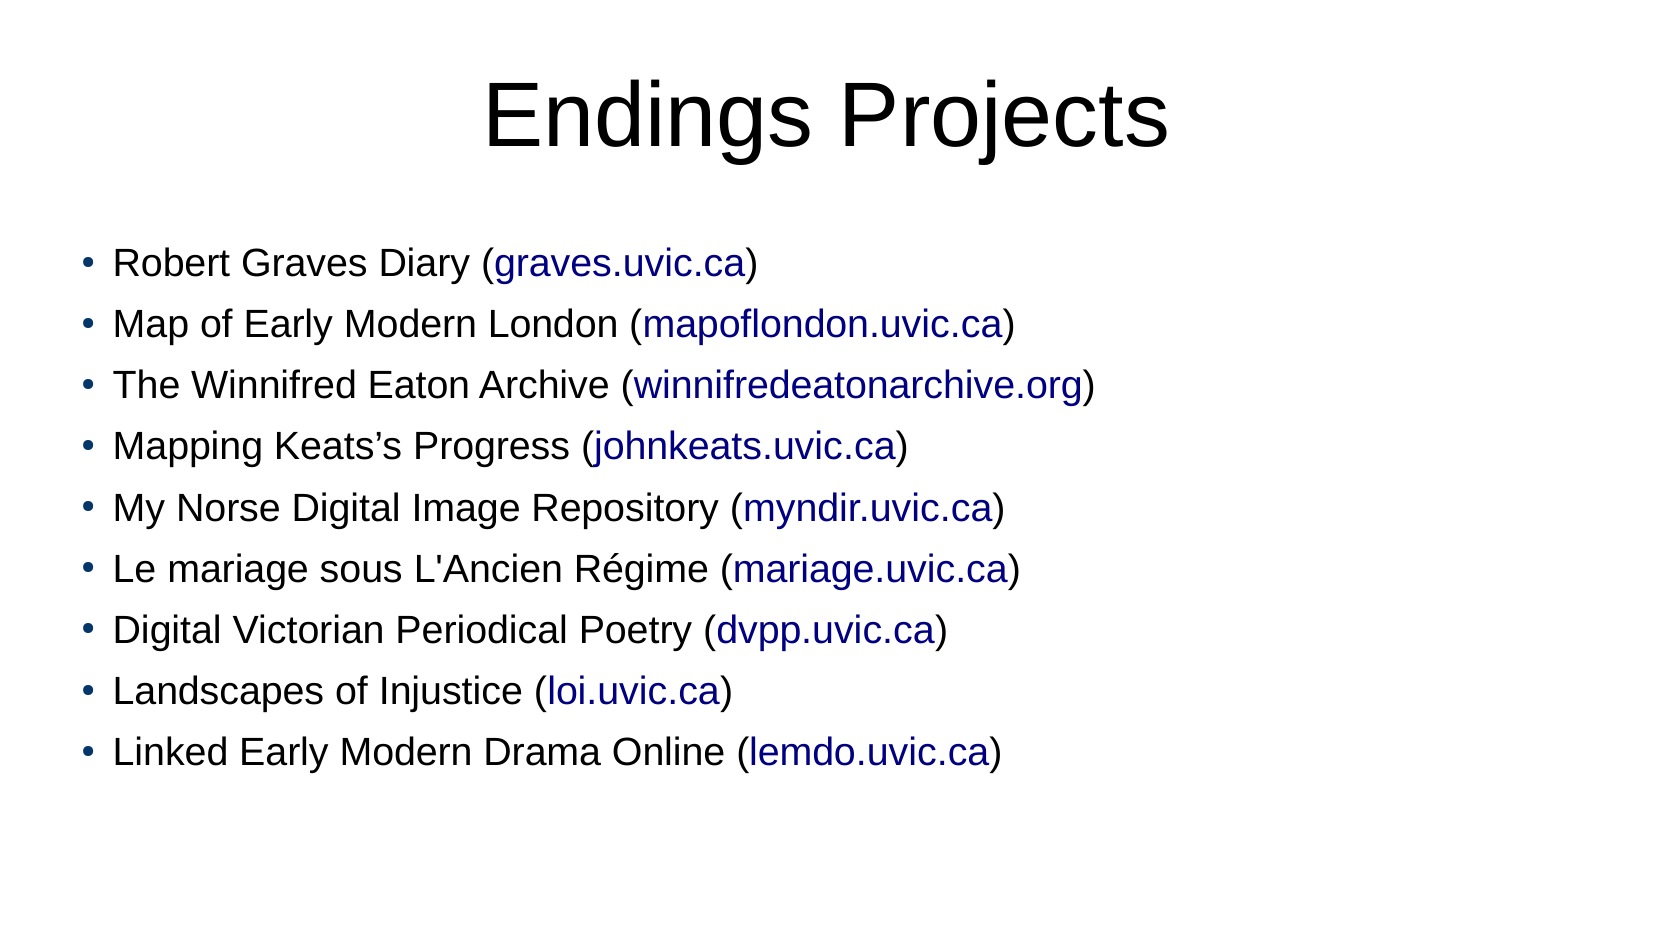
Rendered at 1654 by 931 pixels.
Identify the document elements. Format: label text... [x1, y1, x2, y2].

title Endings Projects [82, 37, 1571, 193]
list Robert Graves Diary (graves.uvic.ca) Map of Early Modern London (mapoflondon.uvic.ca) The Winnifred Eaton Archive (winnifredeatonarchive.org) Mapping Keats’s Progress (johnkeats.uvic.ca) My Norse Digital Image Repository (myndir.uvic.ca) Le mariage sous L'Ancien Régime (mariage.uvic.ca) Digital Victorian Periodical Poetry (dvpp.uvic.ca) Landscapes of Injustice (loi.uvic.ca) Linked Early Modern Drama Online (lemdo.uvic.ca) [70, 241, 1560, 781]
